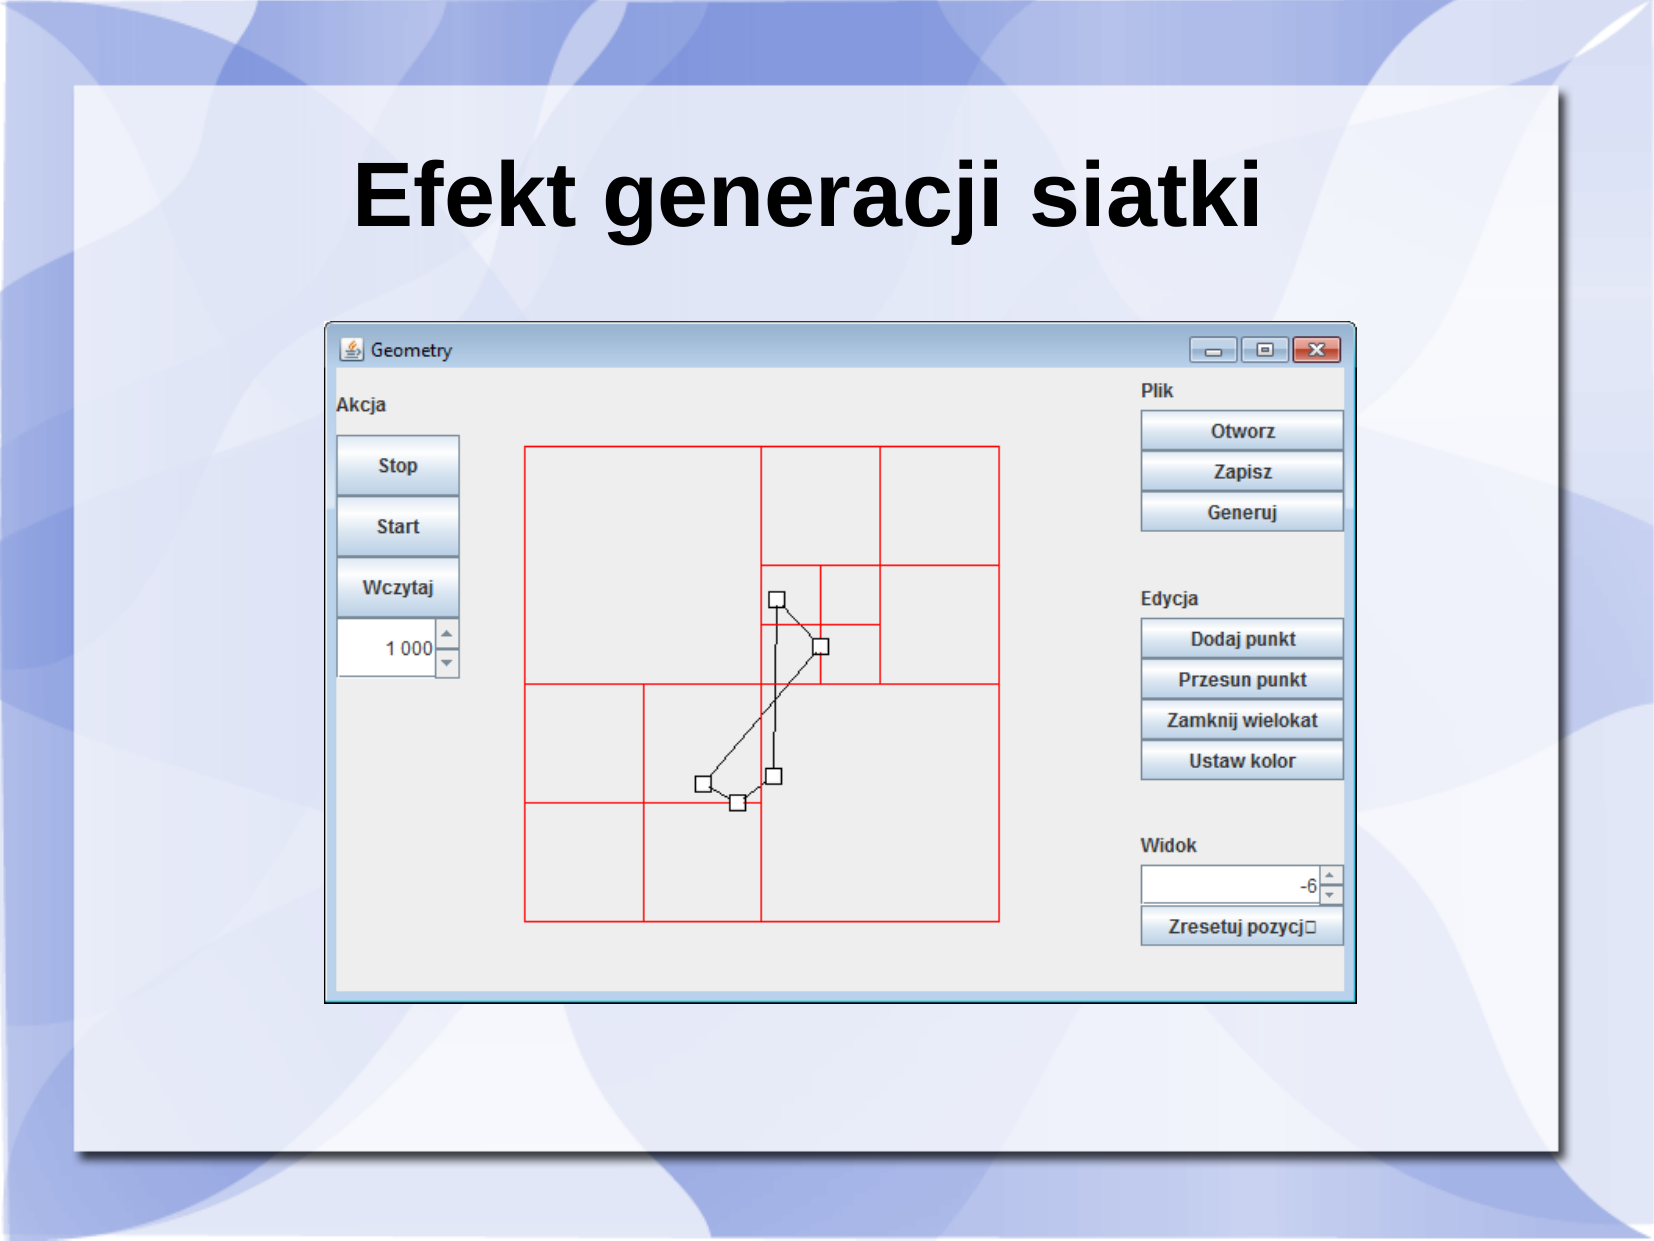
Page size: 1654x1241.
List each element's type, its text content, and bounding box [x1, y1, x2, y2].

title Efekt generacji siatki [82, 90, 1536, 298]
picture [0, 0, 1654, 1241]
